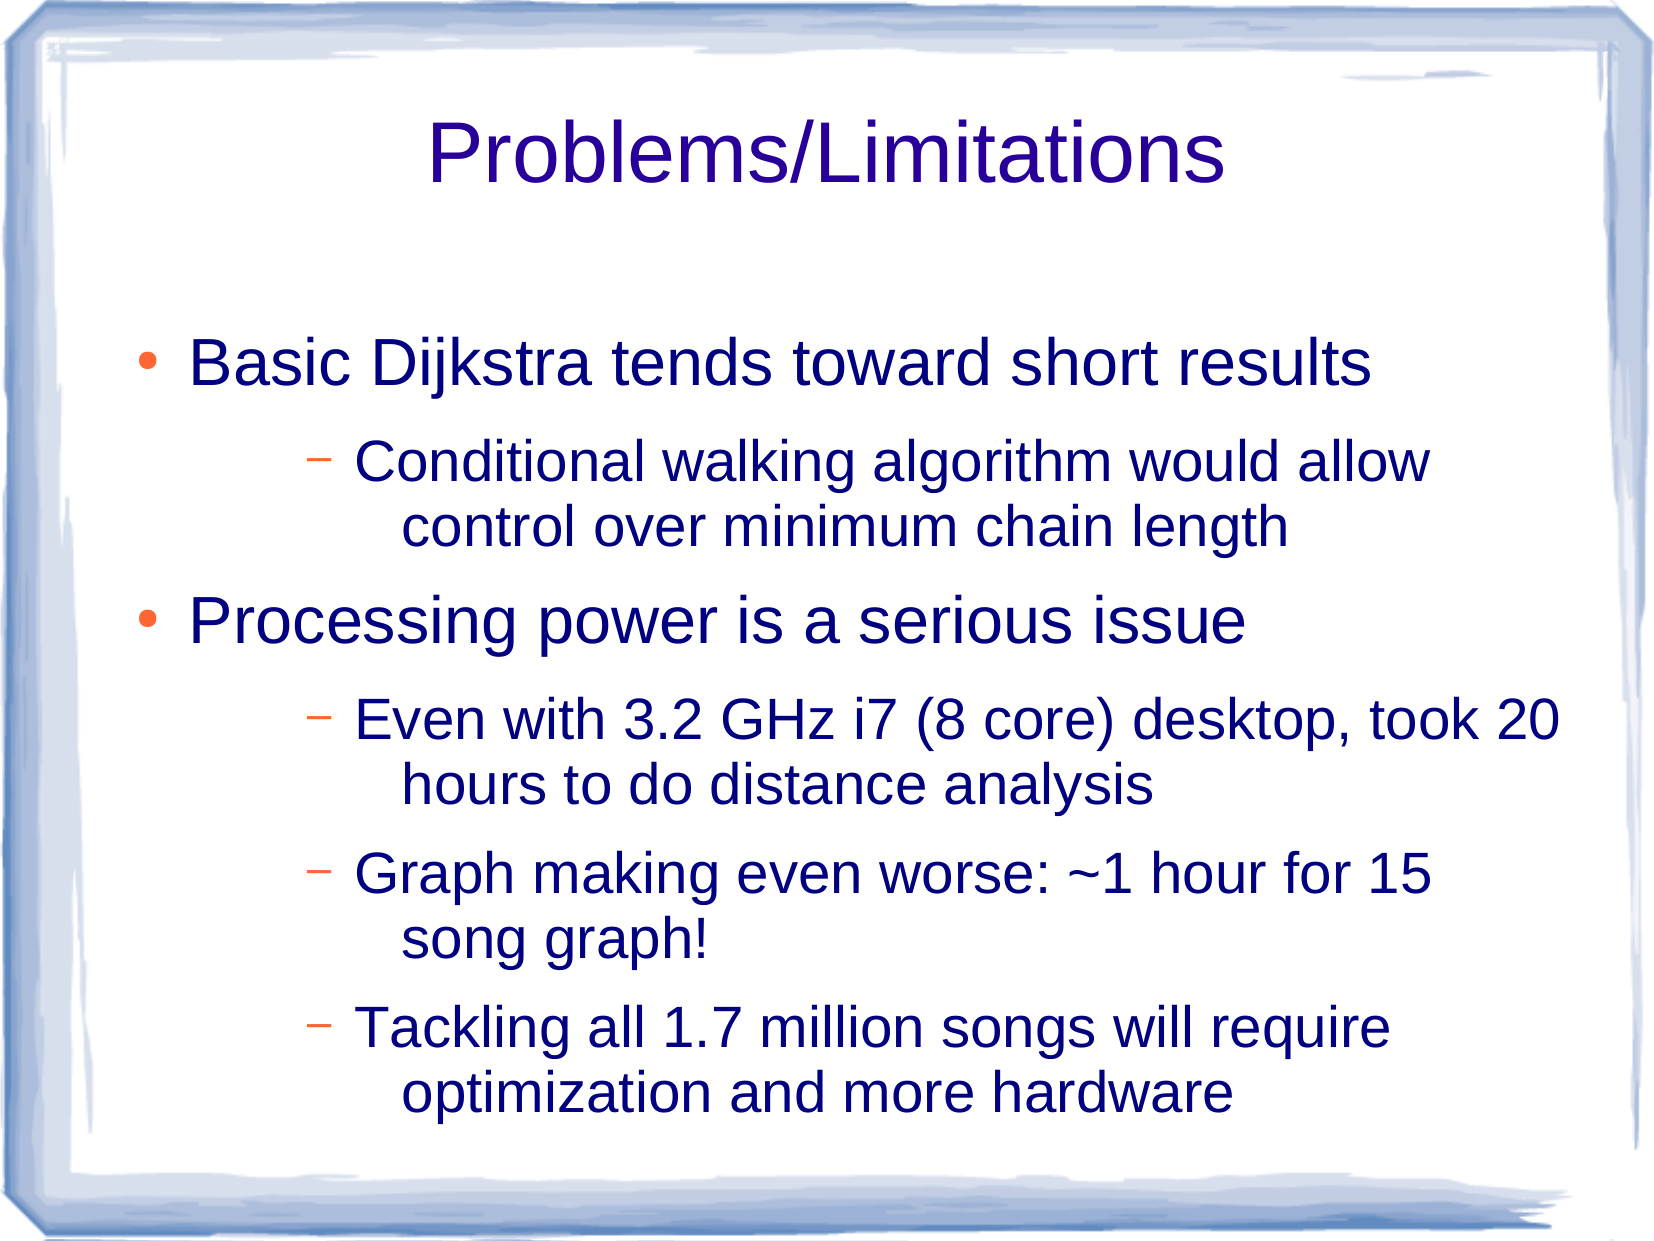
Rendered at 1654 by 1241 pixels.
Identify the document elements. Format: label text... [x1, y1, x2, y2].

list Basic Dijkstra tends toward short results Conditional walking algorithm would allow control over minimum chain length Processing power is a serious issue Even with 3.2 GHz i7 (8 core) desktop, took 20 hours to do distance analysis Graph making even worse: ~1 hour for 15 song graph! Tackling all 1.7 million songs will require optimization and more hardware [118, 324, 1571, 1125]
title Problems/Limitations [82, 49, 1571, 257]
picture [0, 0, 1654, 1241]
